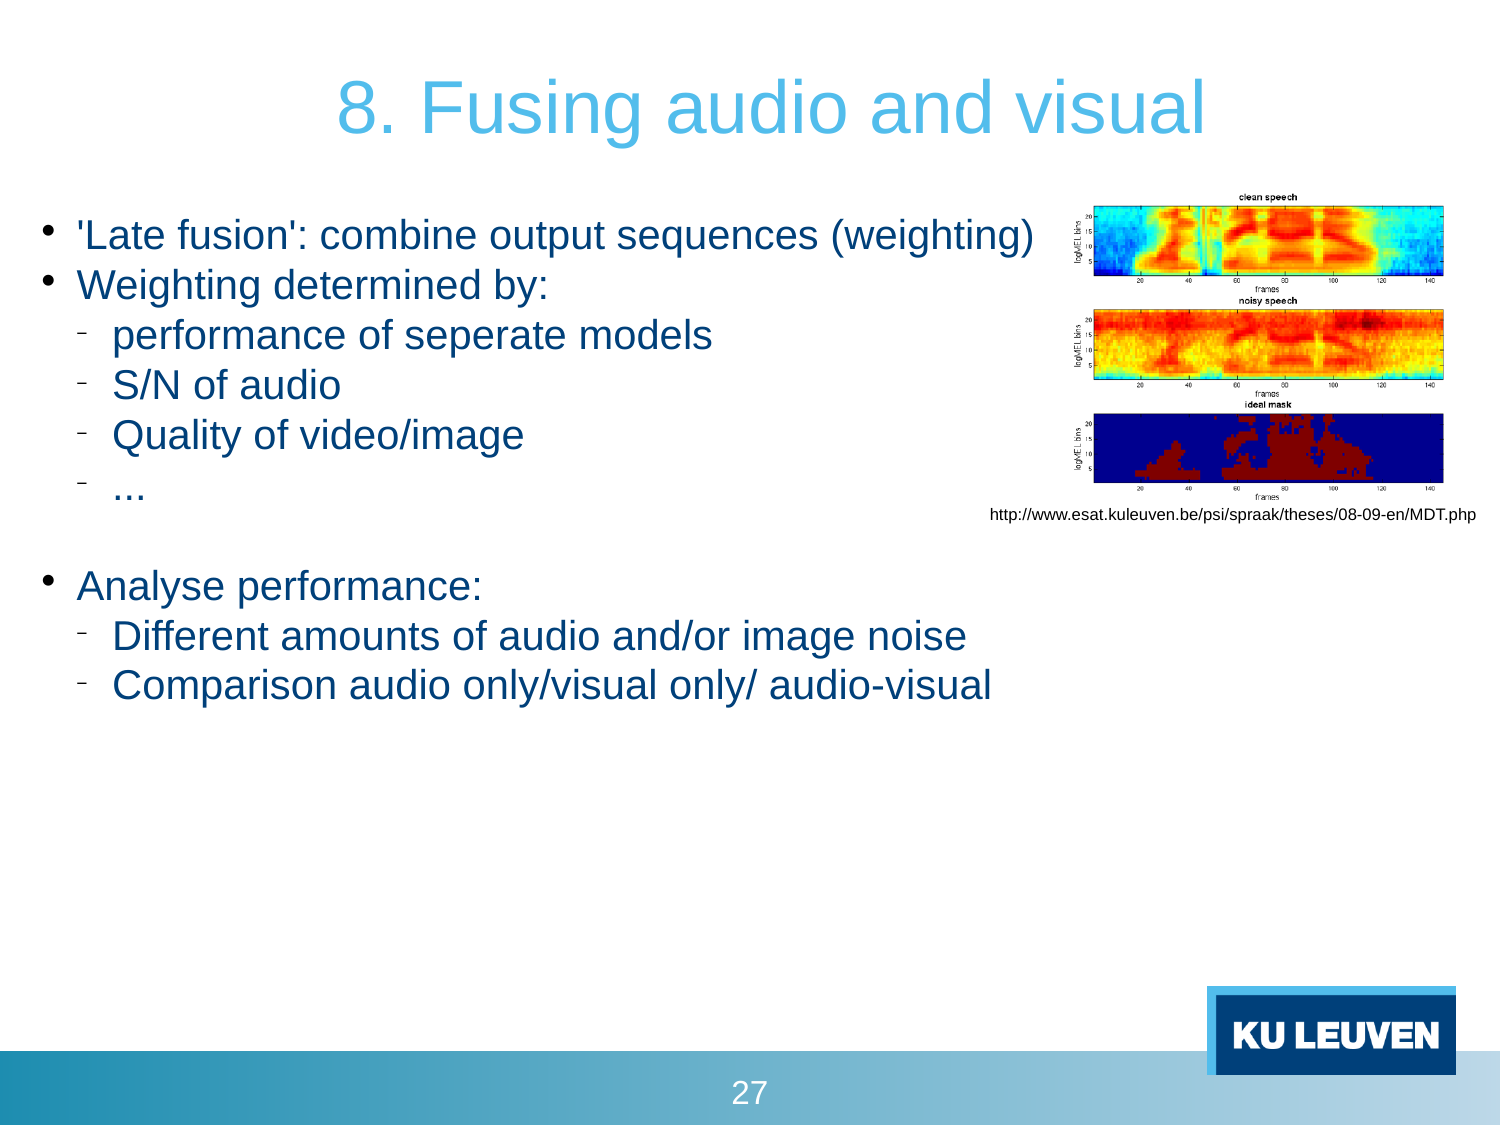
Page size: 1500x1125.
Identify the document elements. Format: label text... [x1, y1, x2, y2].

text_box <number> [0, 1051, 1500, 1125]
picture [1207, 986, 1456, 1051]
picture [1035, 176, 1486, 498]
text_box http://www.esat.kuleuven.be/psi/spraak/theses/08-09-en/MDT.php [975, 498, 1500, 555]
text_box 'Late fusion': combine output sequences (weighting) Weighting determined by: performance of seperate models S/N of audio Quality of video/image ... Analyse performance: Different amounts of audio and/or image noise Comparison audio only/visual only/ audio-visual [41, 158, 1483, 945]
text_box 8. Fusing audio and visual [88, 29, 1456, 158]
